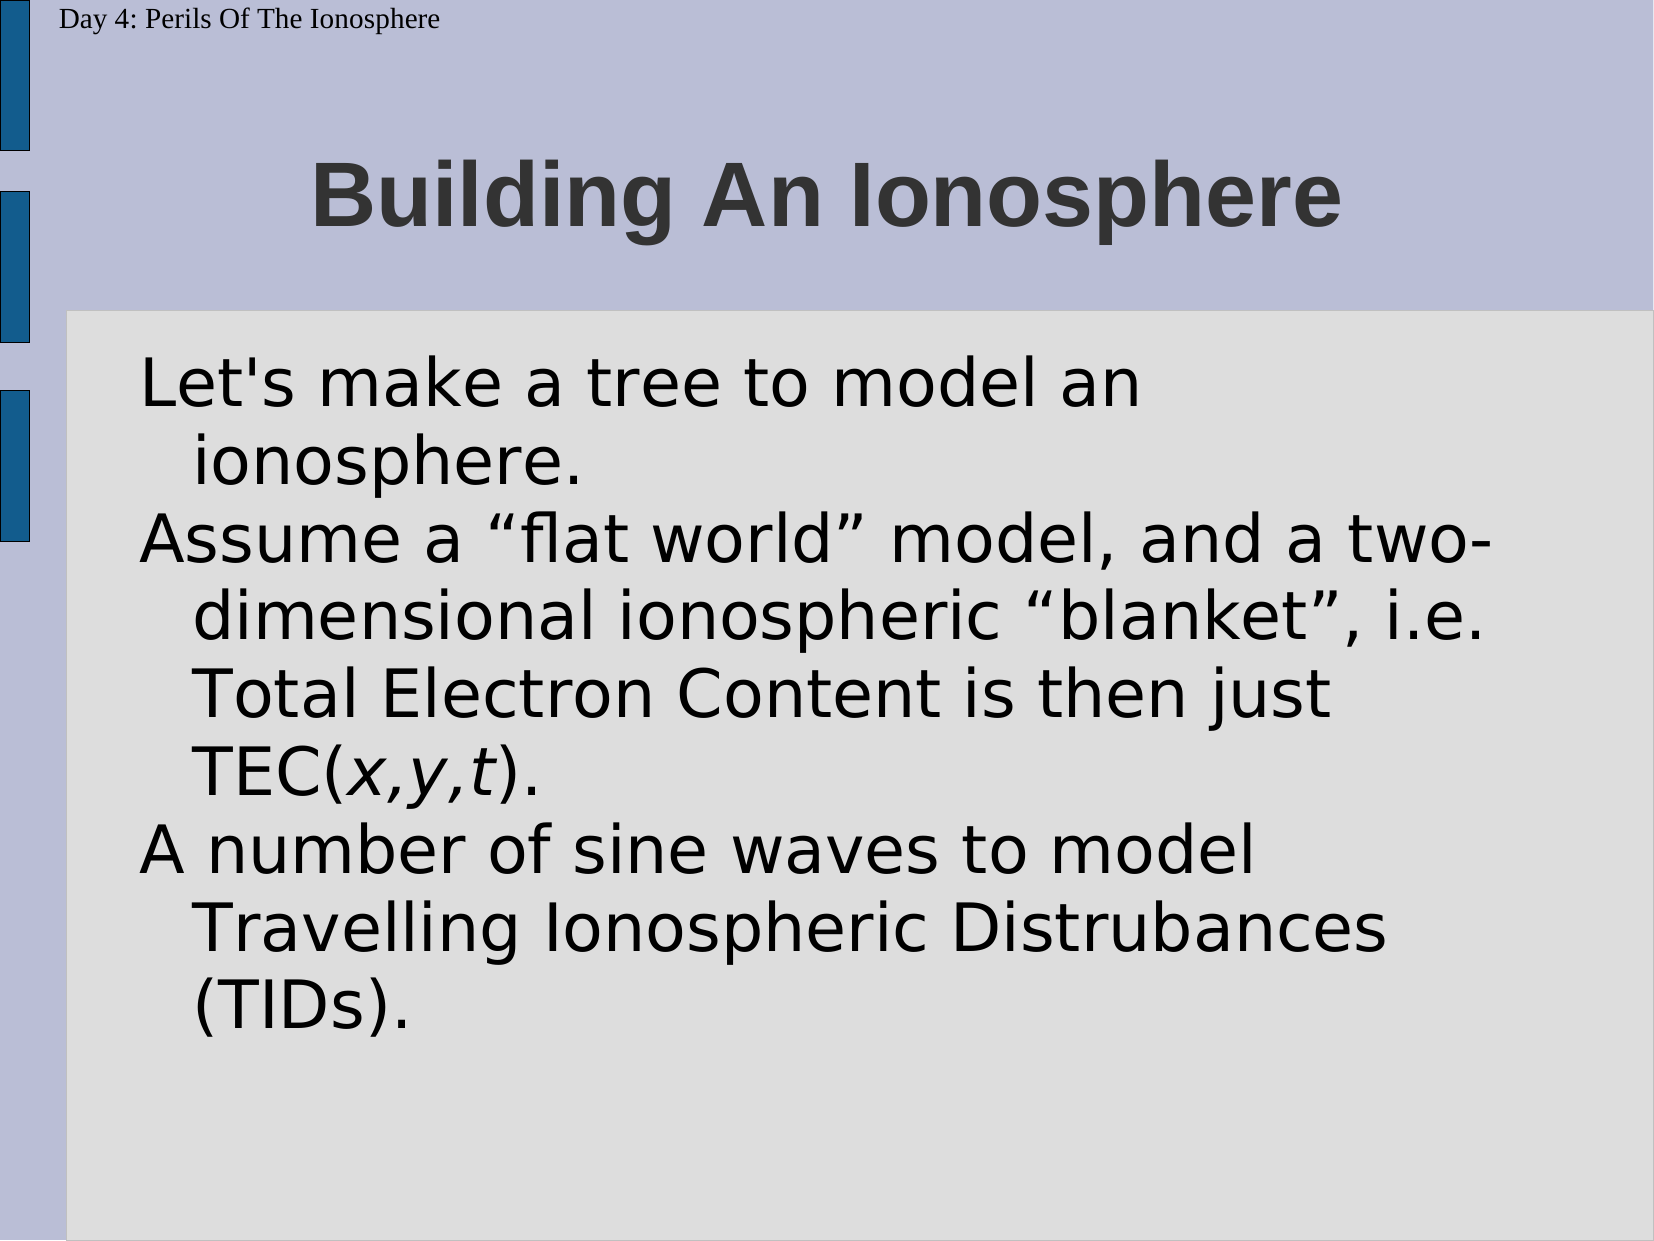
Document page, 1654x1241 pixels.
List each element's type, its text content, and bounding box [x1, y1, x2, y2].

title Building An Ionosphere [121, 98, 1534, 291]
list Let's make a tree to model an ionosphere. Assume a “flat world” model, and a two-dimensional ionospheric “blanket”, i.e. Total Electron Content is then just TEC(x,y,t). A number of sine waves to model Travelling Ionospheric Distrubances (TIDs). [121, 344, 1534, 1112]
